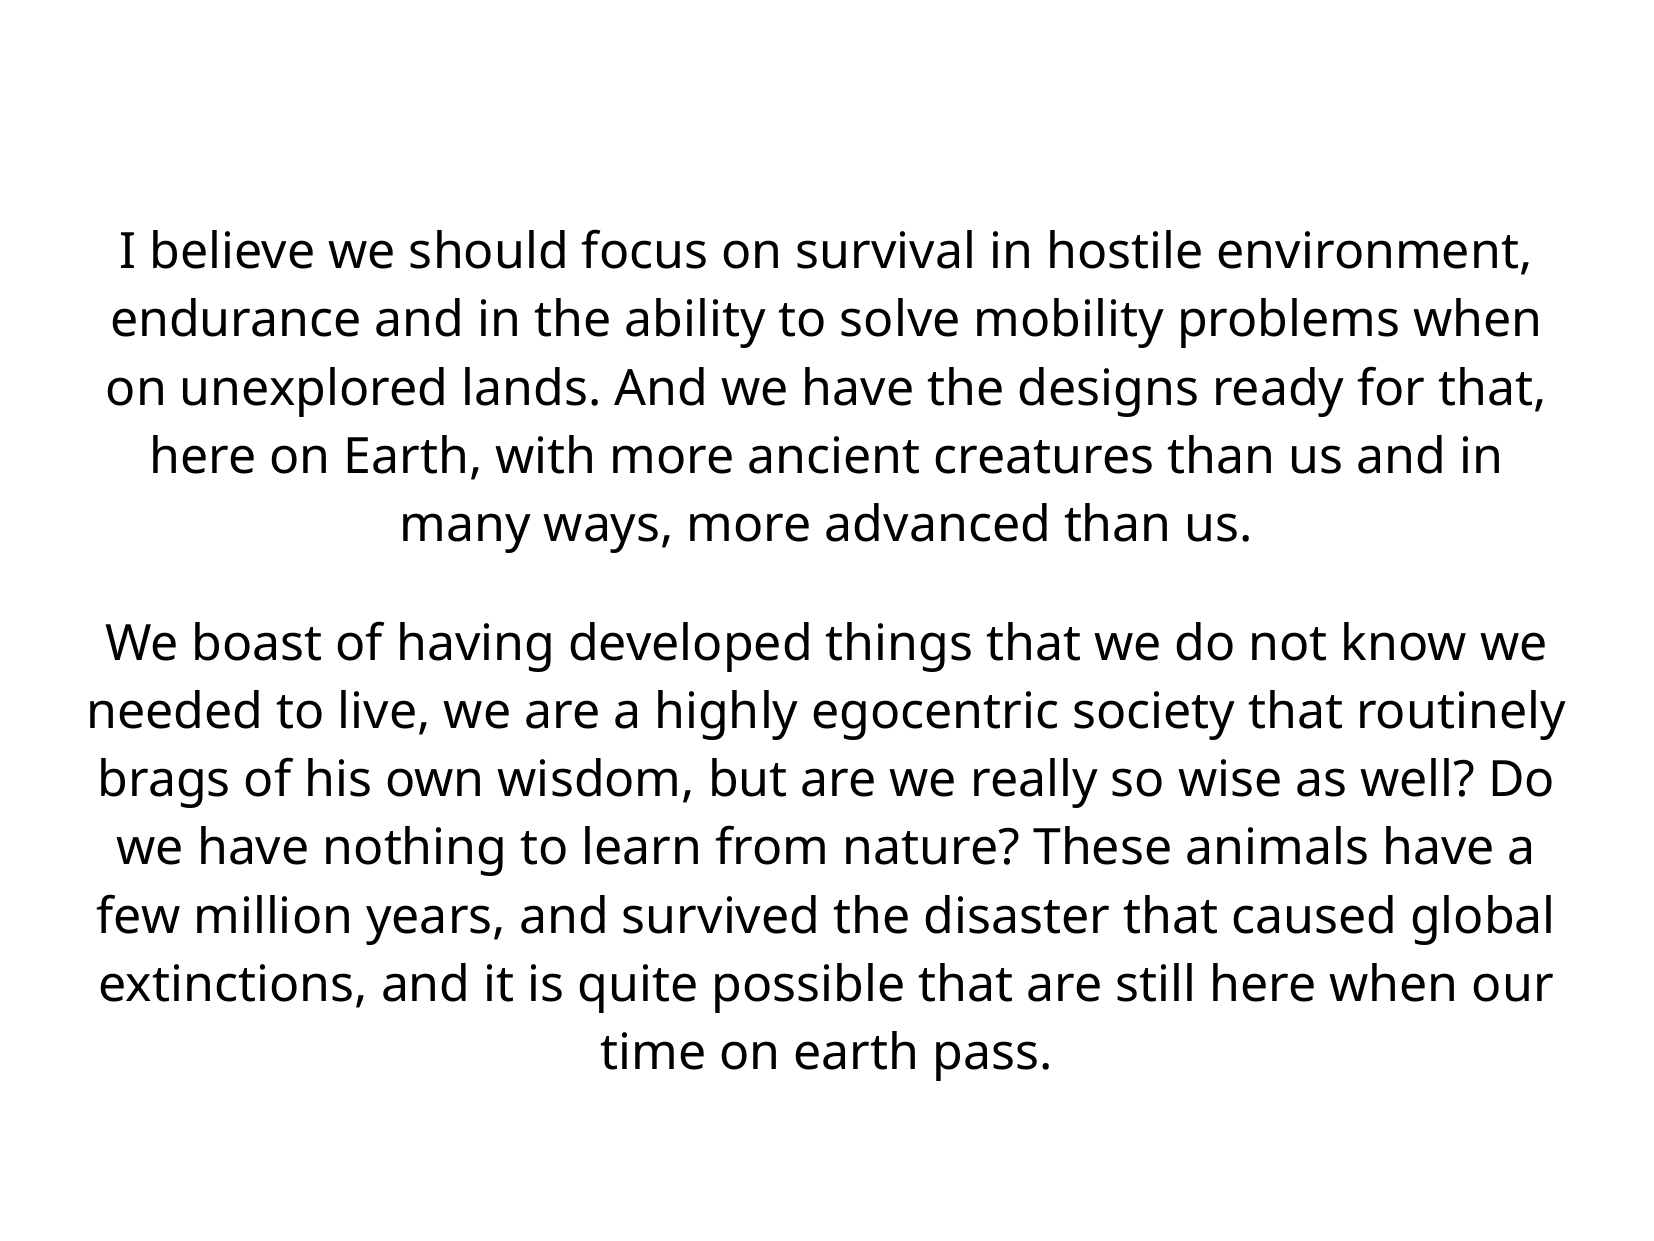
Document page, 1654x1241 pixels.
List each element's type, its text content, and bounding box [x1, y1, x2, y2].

subtitle I believe we should focus on survival in hostile environment, endurance and in the ability to solve mobility problems when on unexplored lands. And we have the designs ready for that, here on Earth, with more ancient creatures than us and in many ways, more advanced than us. We boast of having developed things that we do not know we needed to live, we are a highly egocentric society that routinely brags of his own wisdom, but are we really so wise as well? Do we have nothing to learn from nature? These animals have a few million years, and survived the disaster that caused global extinctions, and it is quite possible that are still here when our time on earth pass. [82, 246, 1571, 1054]
